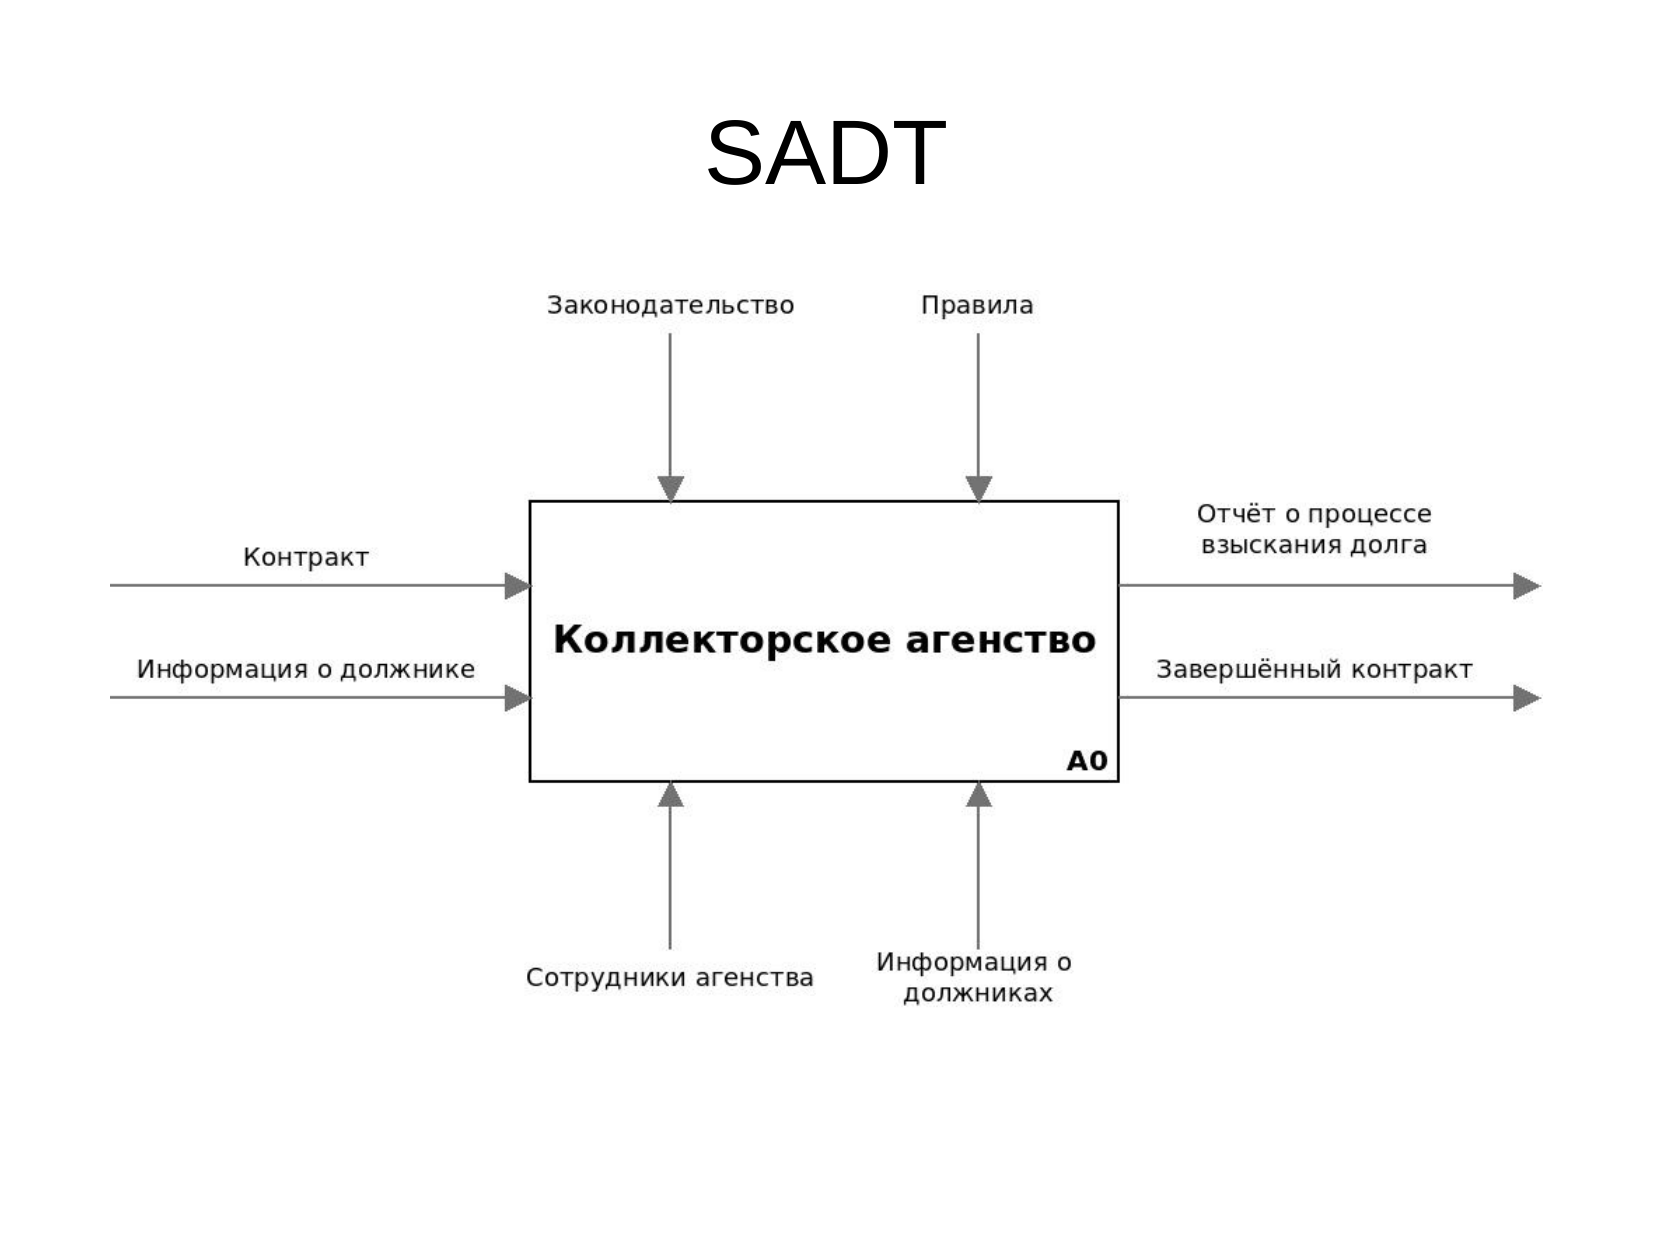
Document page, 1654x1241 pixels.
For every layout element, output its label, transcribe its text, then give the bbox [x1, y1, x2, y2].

picture [110, 290, 1543, 1010]
title SADT [82, 49, 1571, 257]
